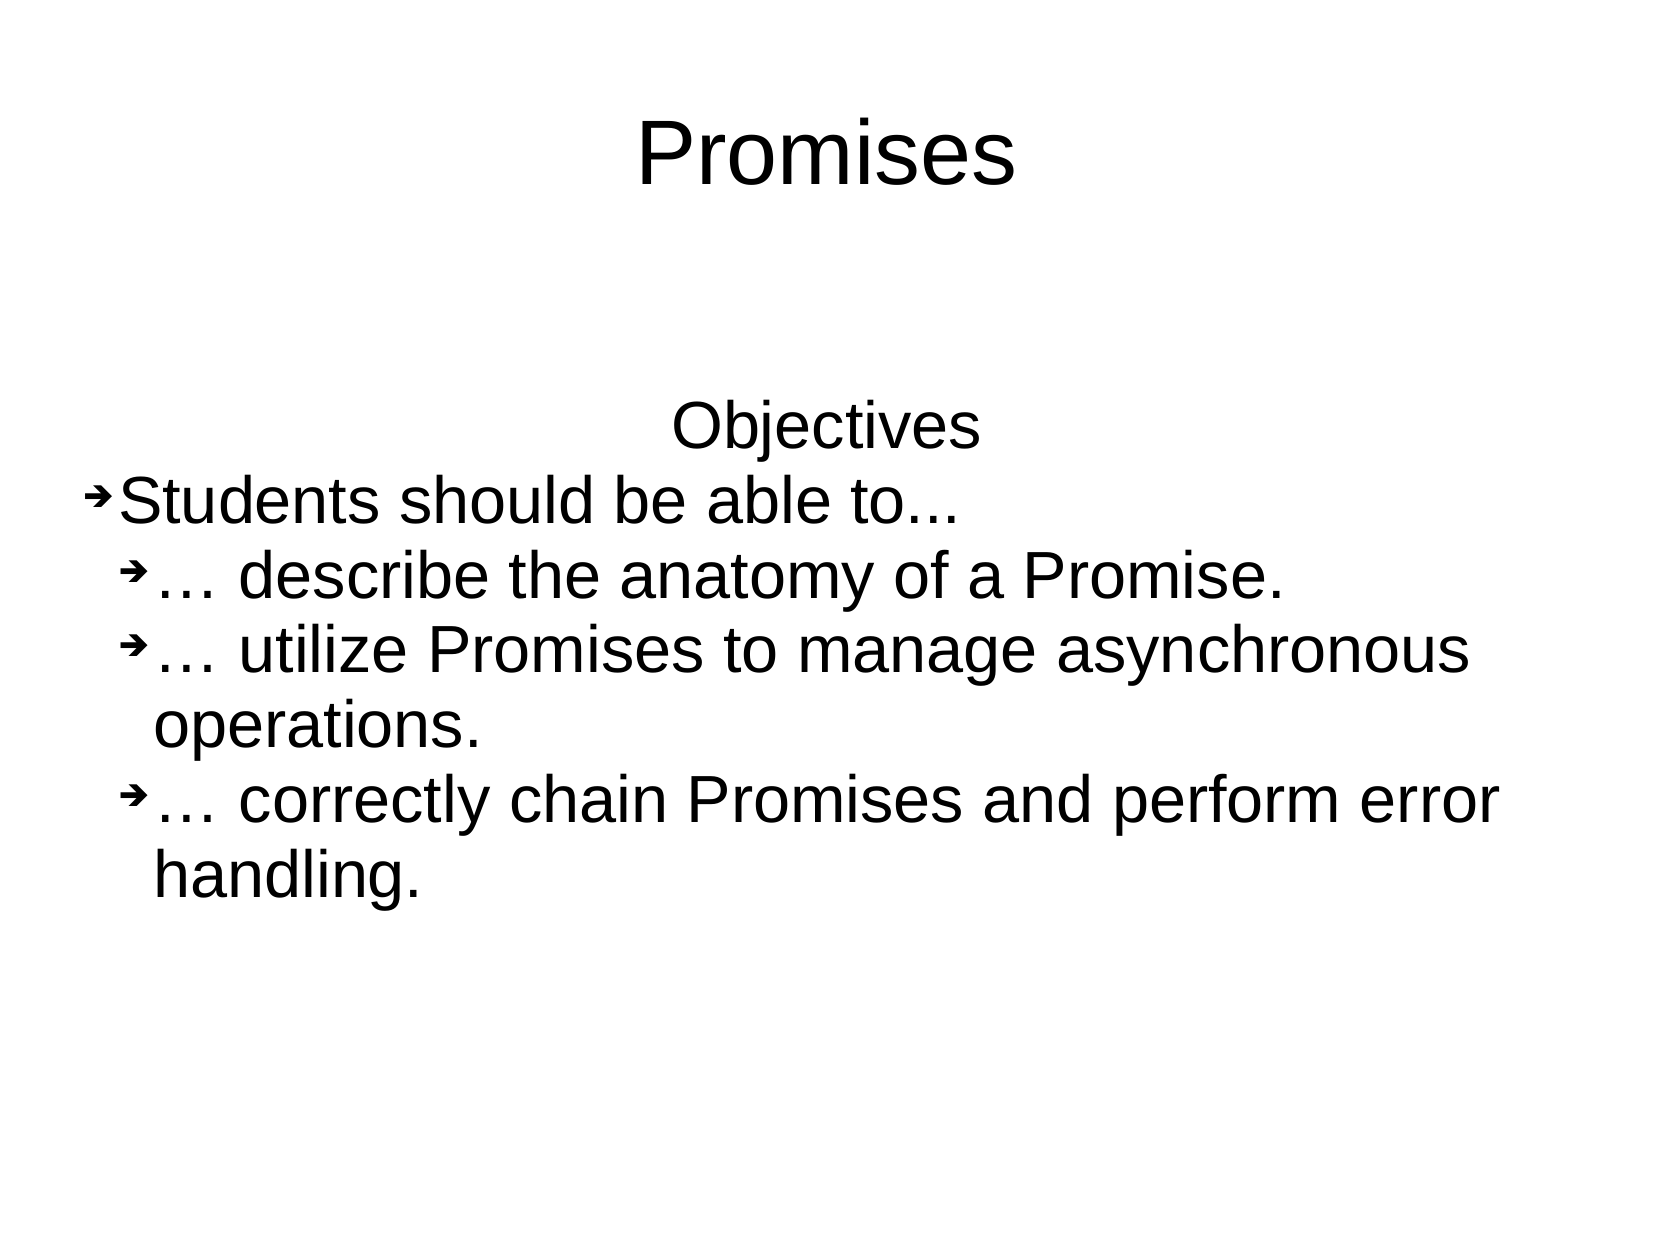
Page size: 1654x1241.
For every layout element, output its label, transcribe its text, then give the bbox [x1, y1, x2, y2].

subtitle Objectives Students should be able to... … describe the anatomy of a Promise. … utilize Promises to manage asynchronous operations. … correctly chain Promises and perform error handling. [82, 290, 1571, 1010]
title Promises [82, 49, 1571, 257]
